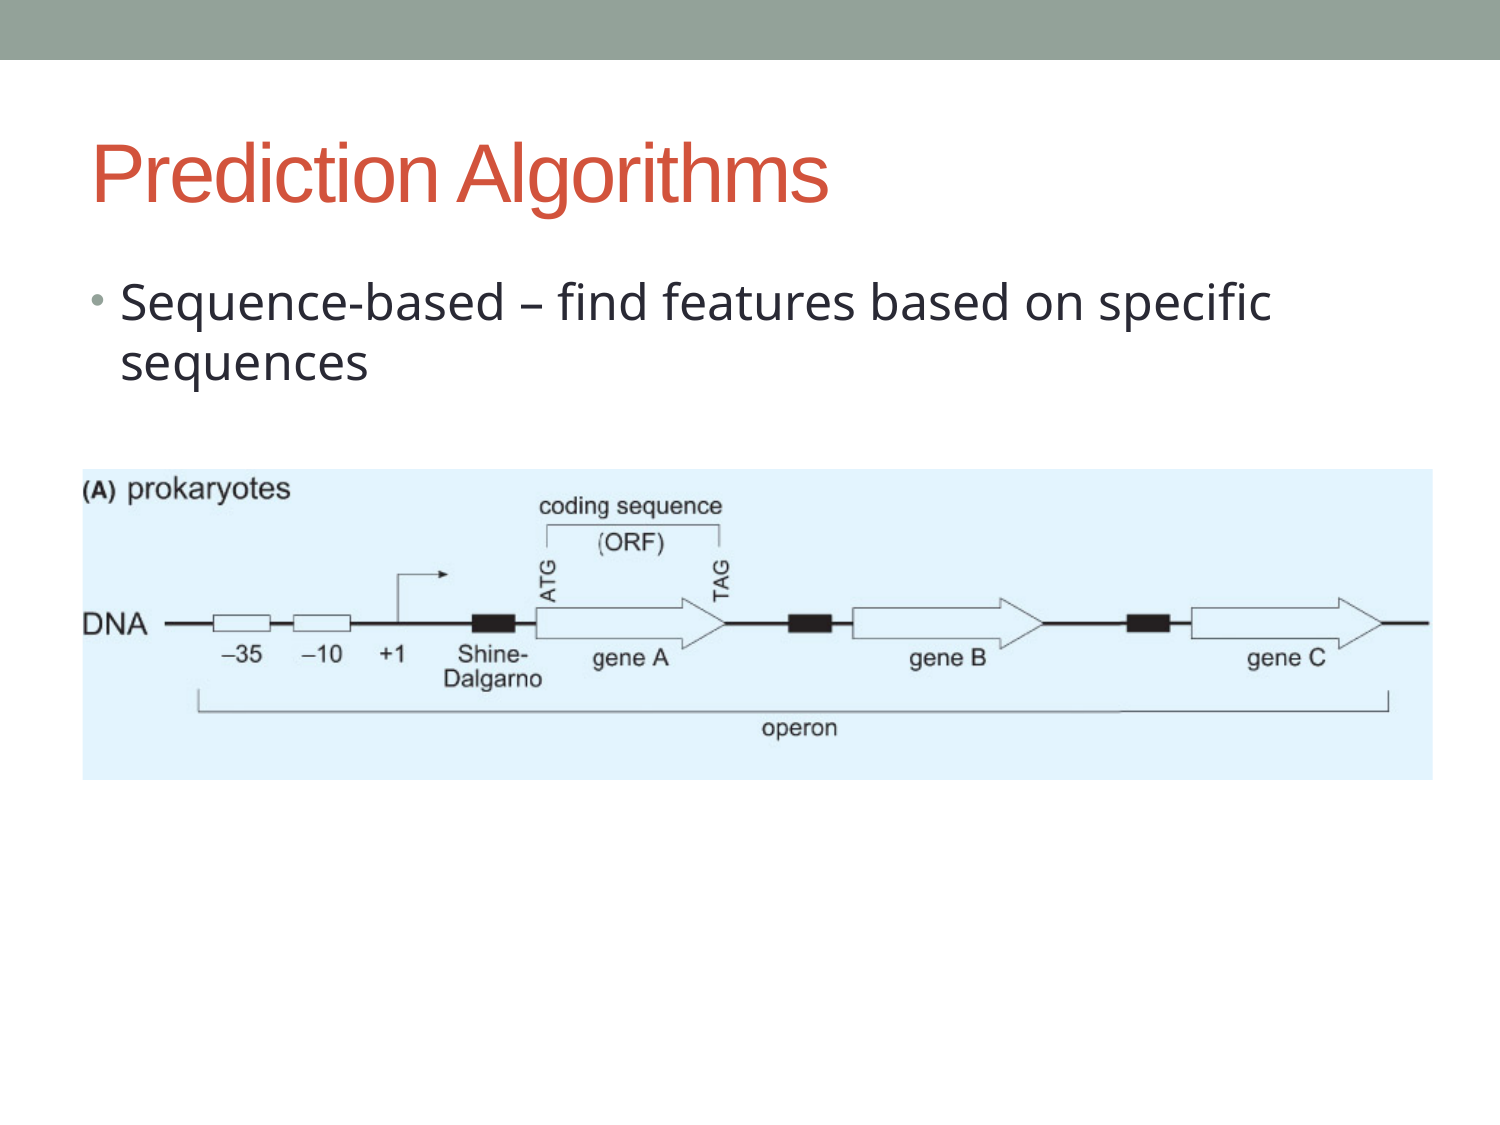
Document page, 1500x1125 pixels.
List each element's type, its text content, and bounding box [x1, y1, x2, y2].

list Sequence-based – find features based on specific sequences [75, 262, 1425, 1063]
picture [82, 469, 1433, 780]
title Prediction Algorithms [75, 87, 1425, 250]
